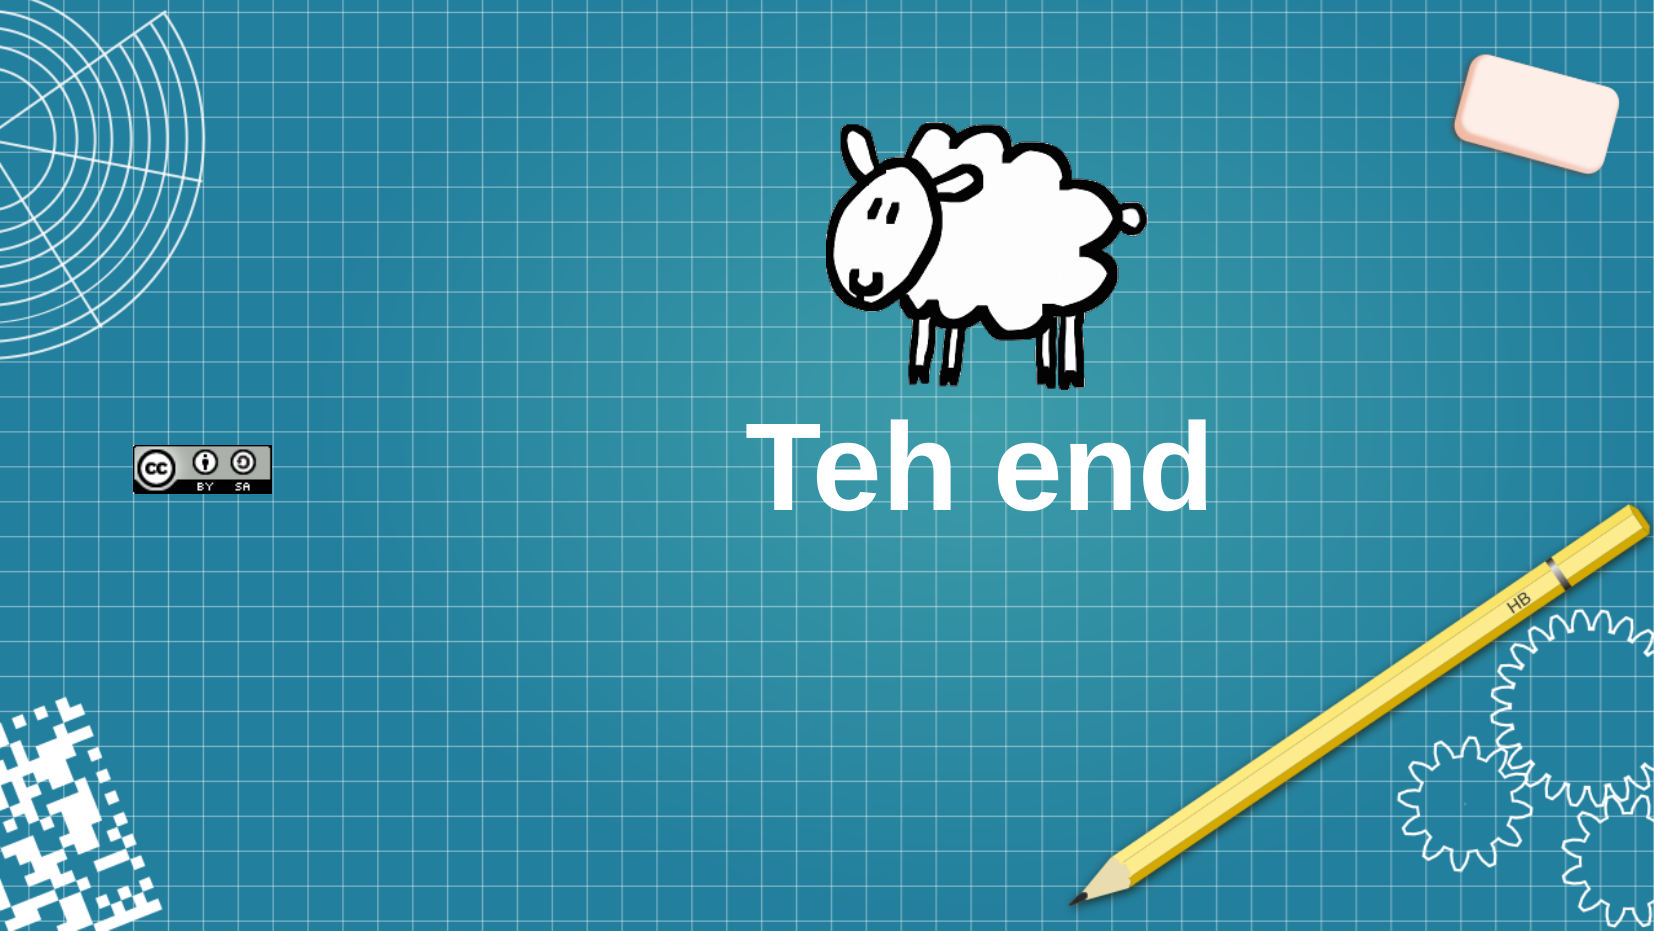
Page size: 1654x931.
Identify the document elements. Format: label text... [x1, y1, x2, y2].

picture [0, 0, 1654, 931]
title Teh end [389, 389, 1571, 546]
